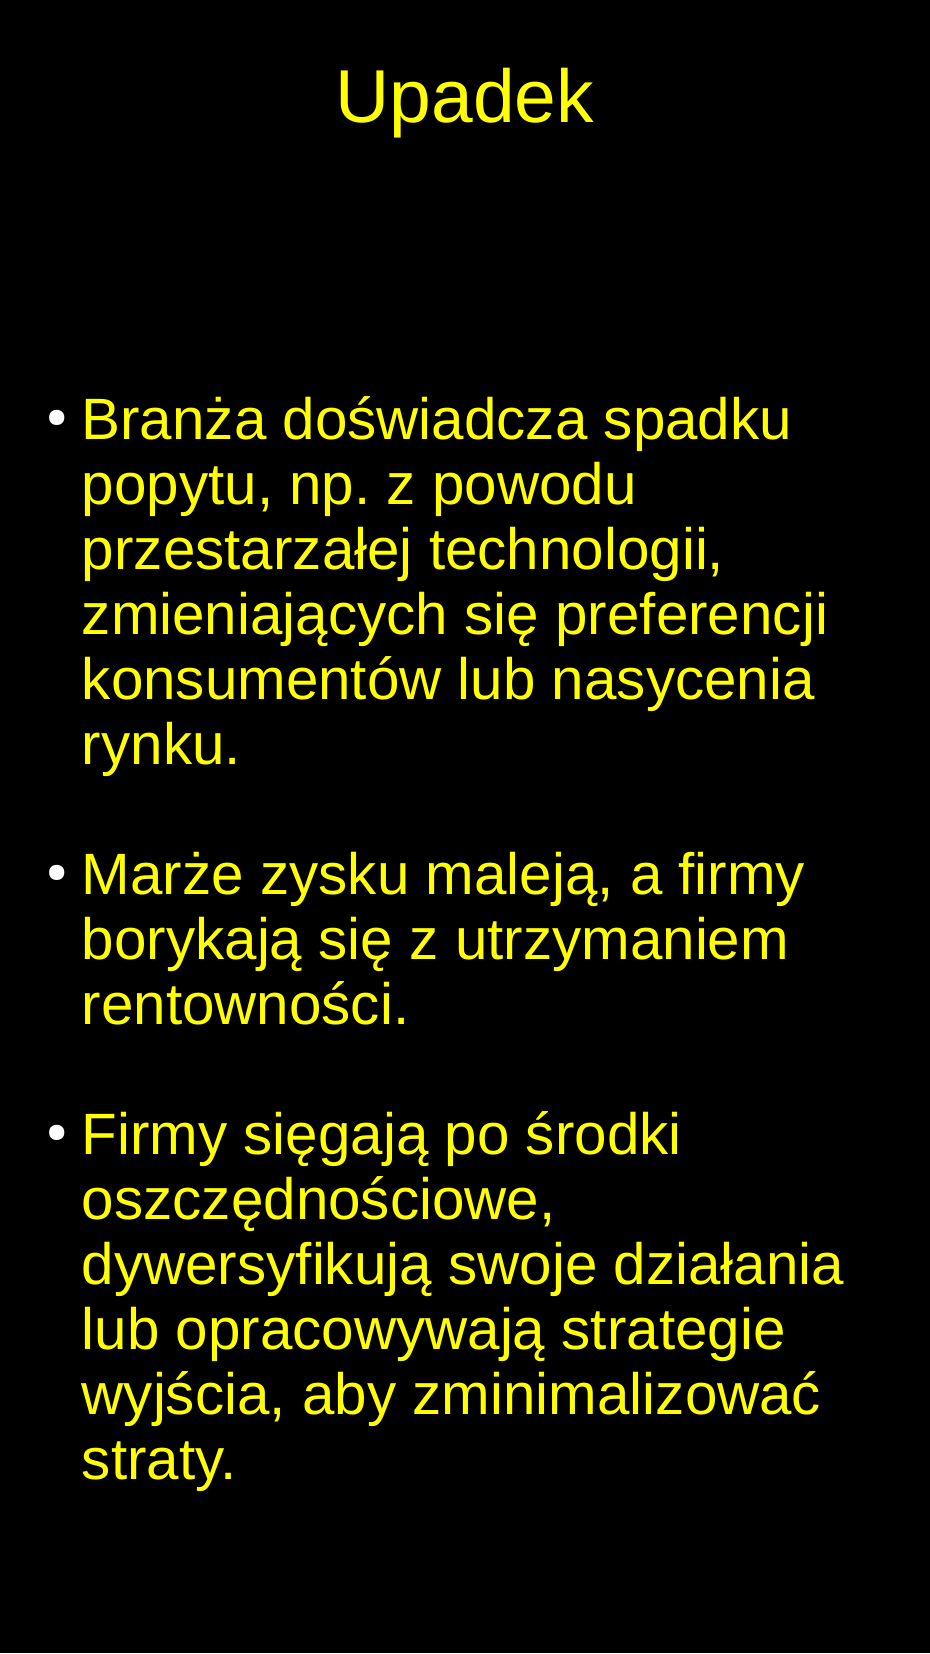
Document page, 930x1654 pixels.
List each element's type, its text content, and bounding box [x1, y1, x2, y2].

title Upadek [46, 54, 884, 353]
subtitle Branża doświadcza spadku popytu, np. z powodu przestarzałej technologii, zmieniających się preferencji konsumentów lub nasycenia rynku. Marże zysku maleją, a firmy borykają się z utrzymaniem rentowności. Firmy sięgają po środki oszczędnościowe, dywersyfikują swoje działania lub opracowywają strategie wyjścia, aby zminimalizować straty. [46, 386, 884, 1575]
